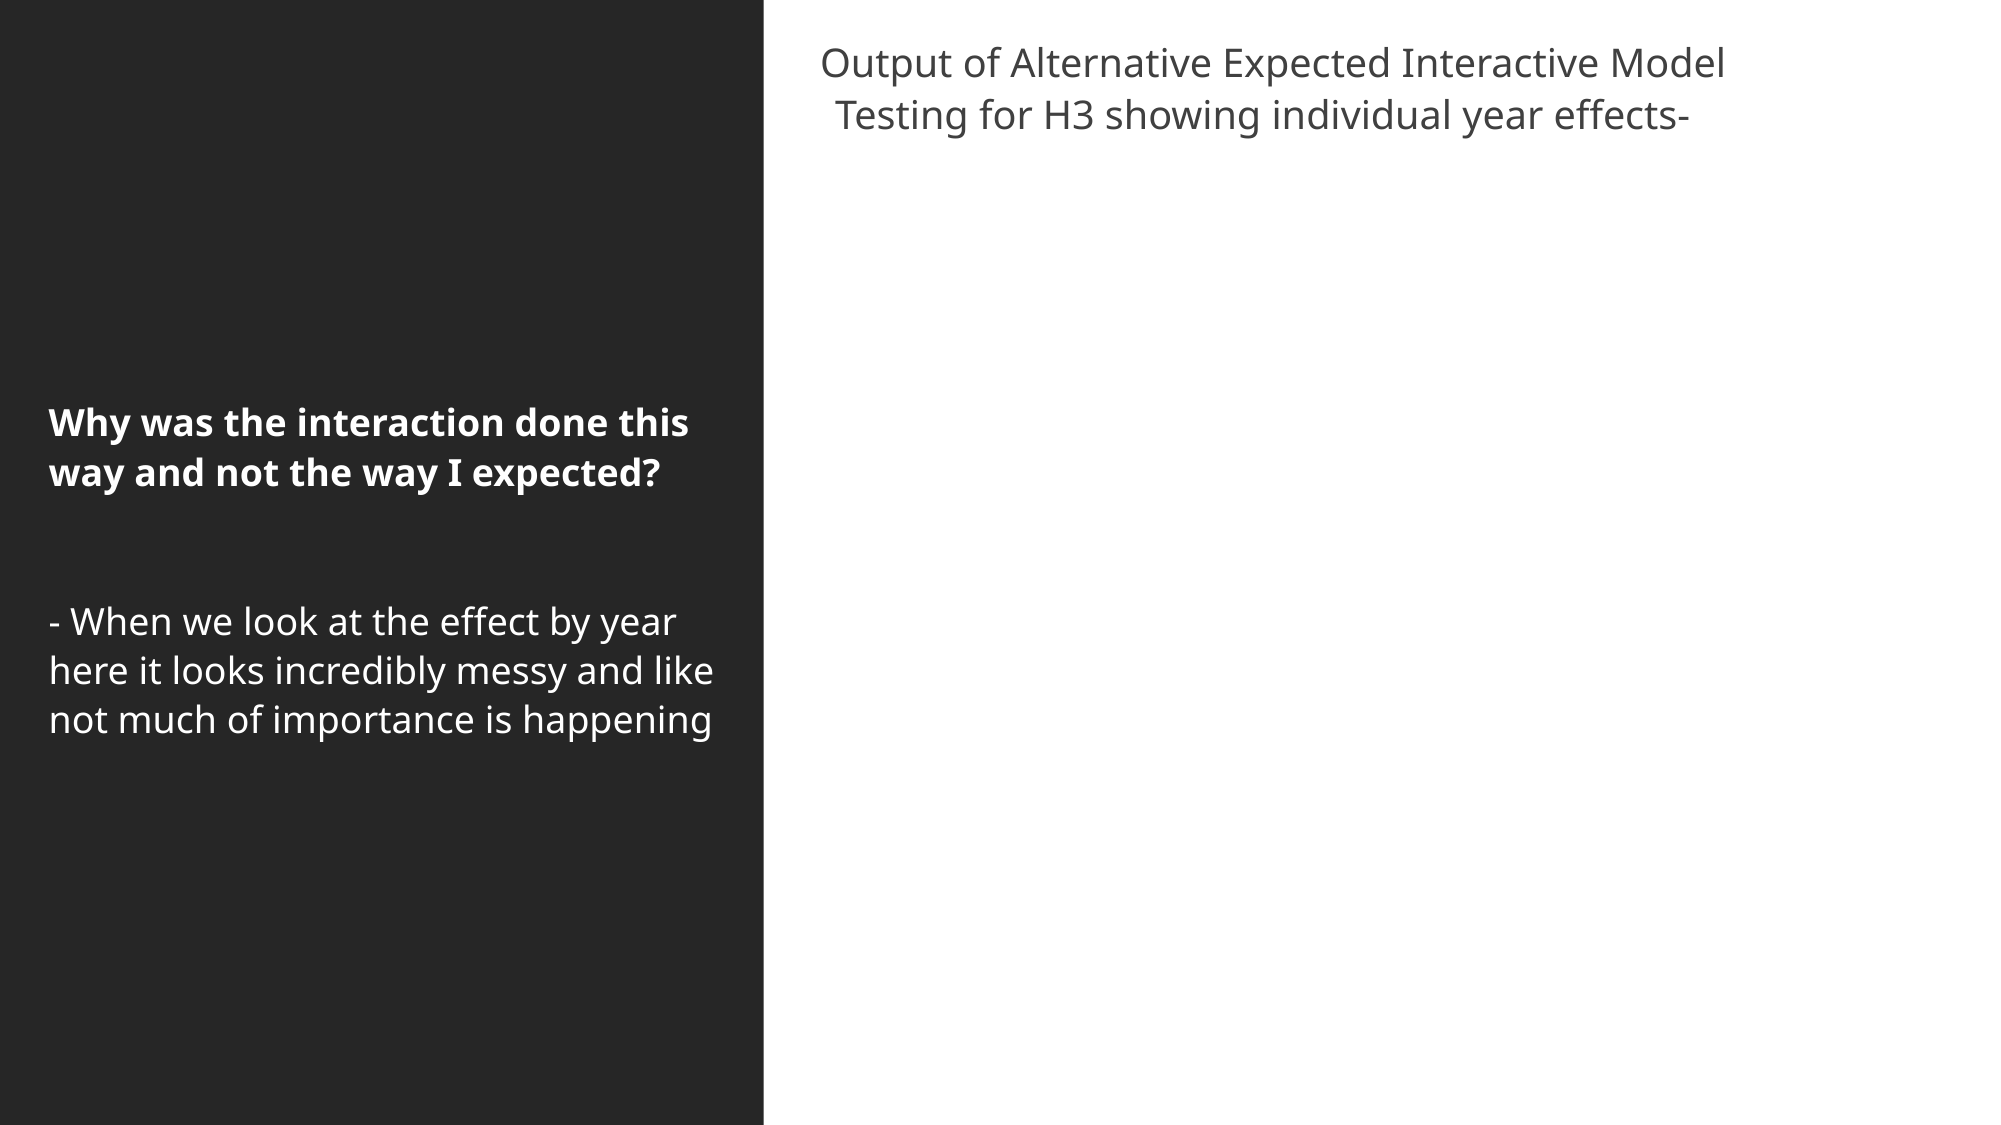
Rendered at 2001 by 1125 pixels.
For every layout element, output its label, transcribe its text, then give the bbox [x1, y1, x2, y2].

list Output of Alternative Expected Interactive Model Testing for H3 showing individual year effects- [805, 25, 1778, 895]
list Why was the interaction done this way and not the way I expected? - When we look at the effect by year here it looks incredibly messy and like not much of importance is happening [33, 386, 748, 1125]
